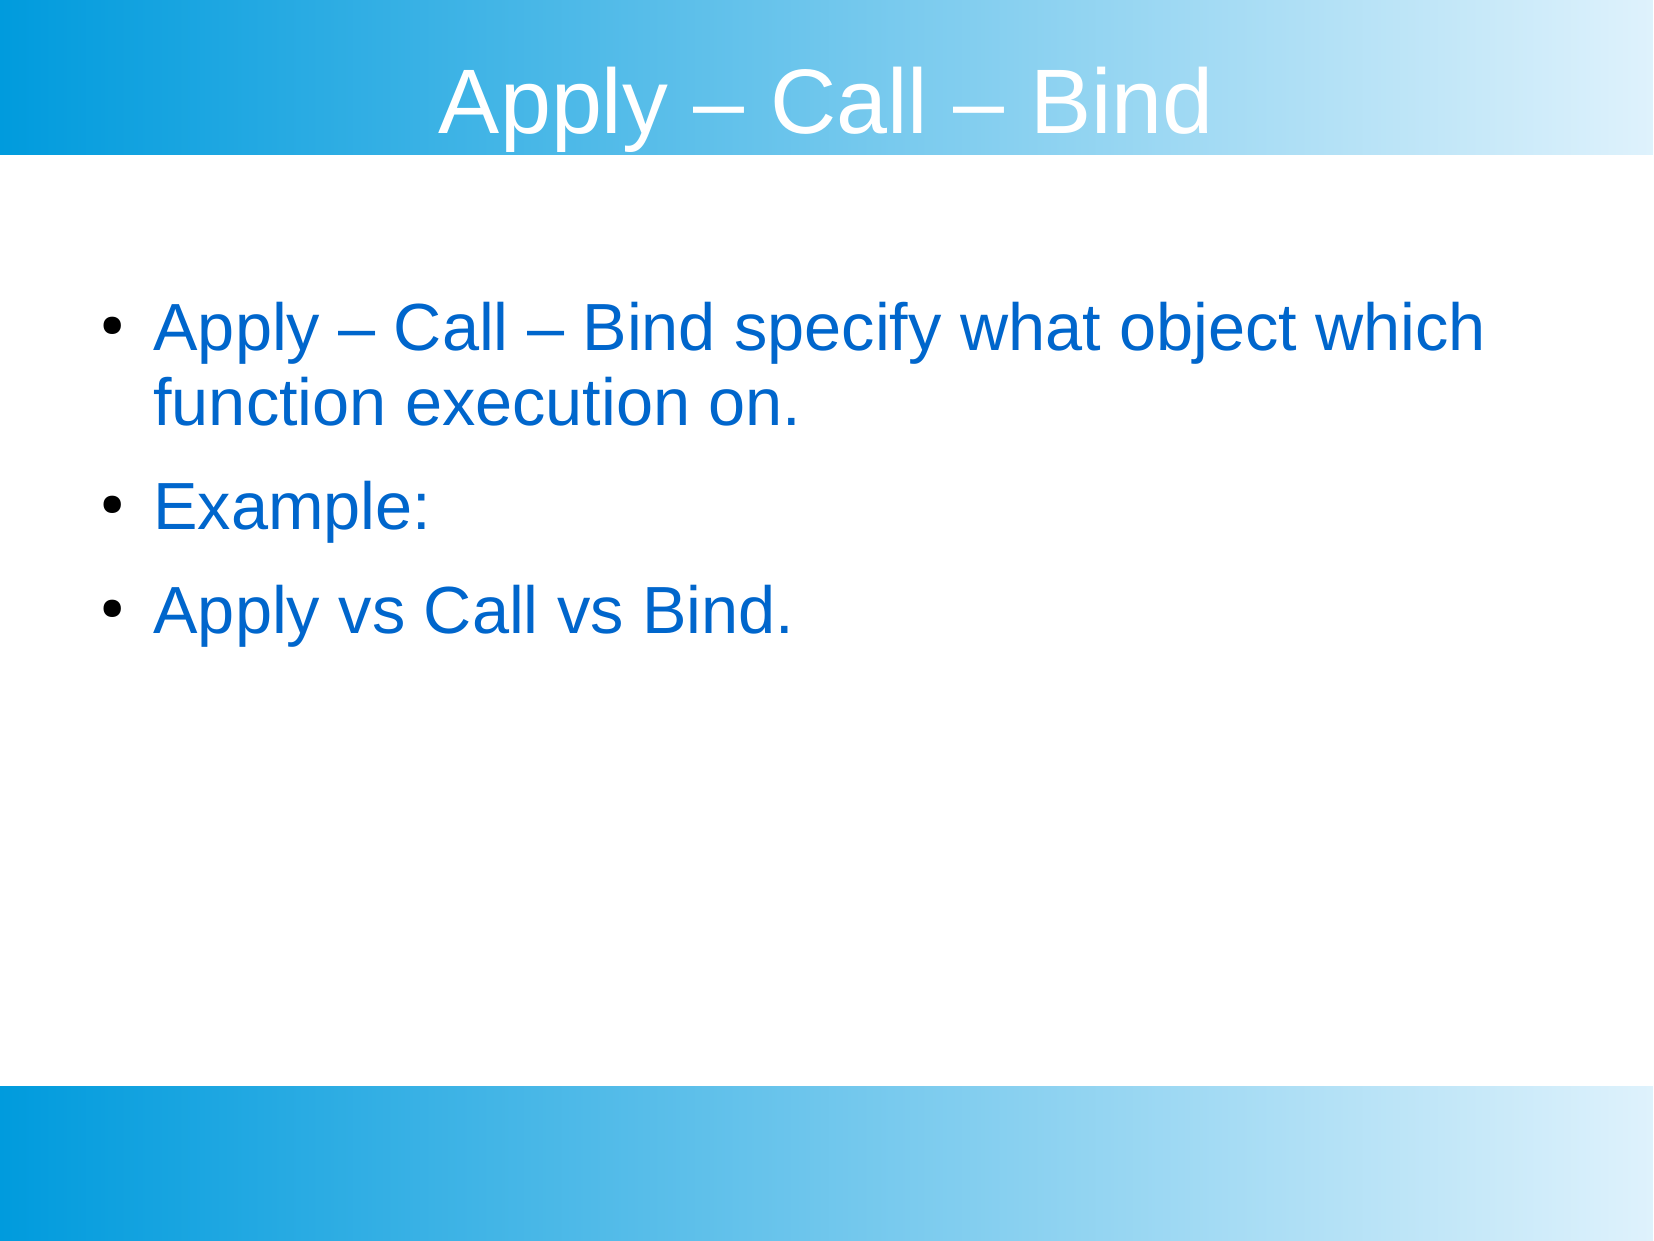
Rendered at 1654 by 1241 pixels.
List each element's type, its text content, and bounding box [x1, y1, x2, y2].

list Apply – Call – Bind specify what object which function execution on. Example: Apply vs Call vs Bind. [82, 290, 1571, 1010]
title Apply – Call – Bind [82, 49, 1571, 155]
